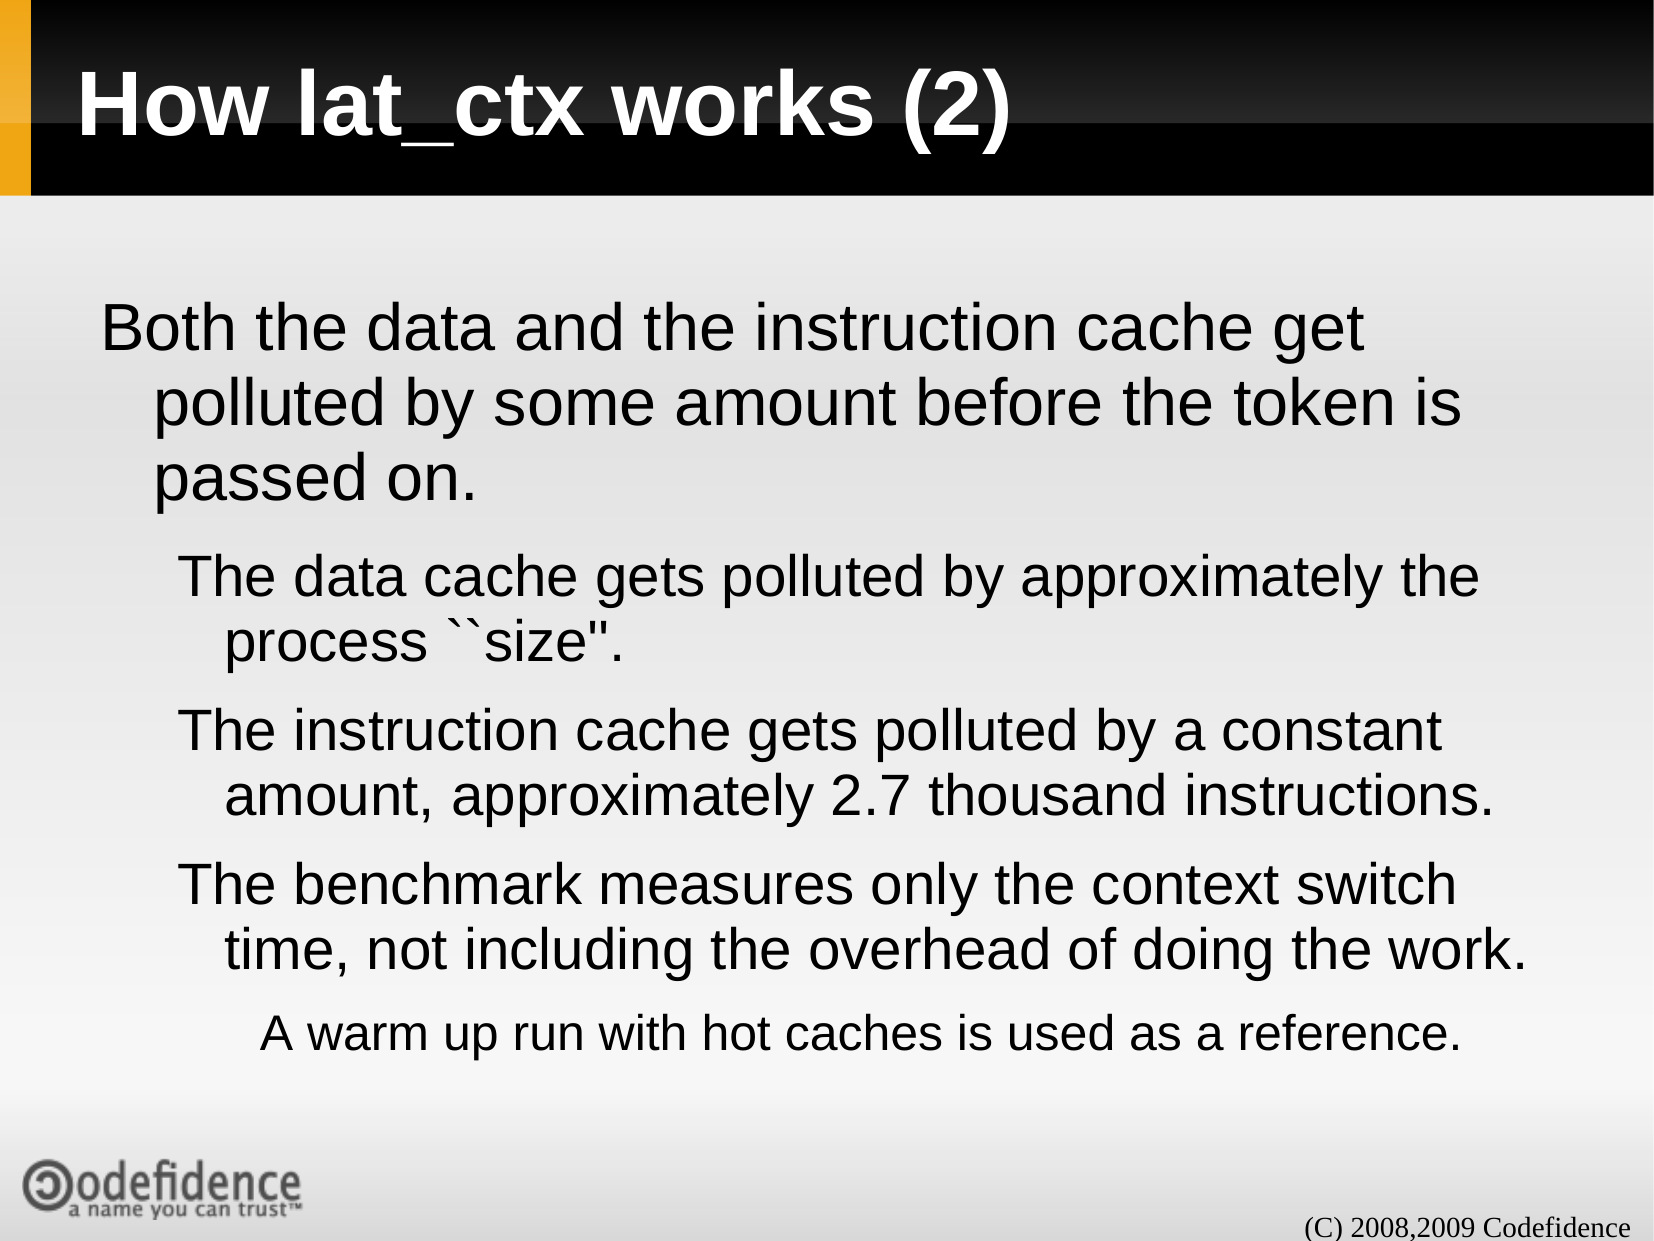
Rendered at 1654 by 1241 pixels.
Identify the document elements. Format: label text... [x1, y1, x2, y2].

picture [0, 0, 1654, 1241]
title How lat_ctx works (2) [76, 0, 1565, 208]
list Both the data and the instruction cache get polluted by some amount before the token is passed on. The data cache gets polluted by approximately the process ``size''. The instruction cache gets polluted by a constant amount, approximately 2.7 thousand instructions. The benchmark measures only the context switch time, not including the overhead of doing the work. A warm up run with hot caches is used as a reference. [82, 290, 1571, 1094]
